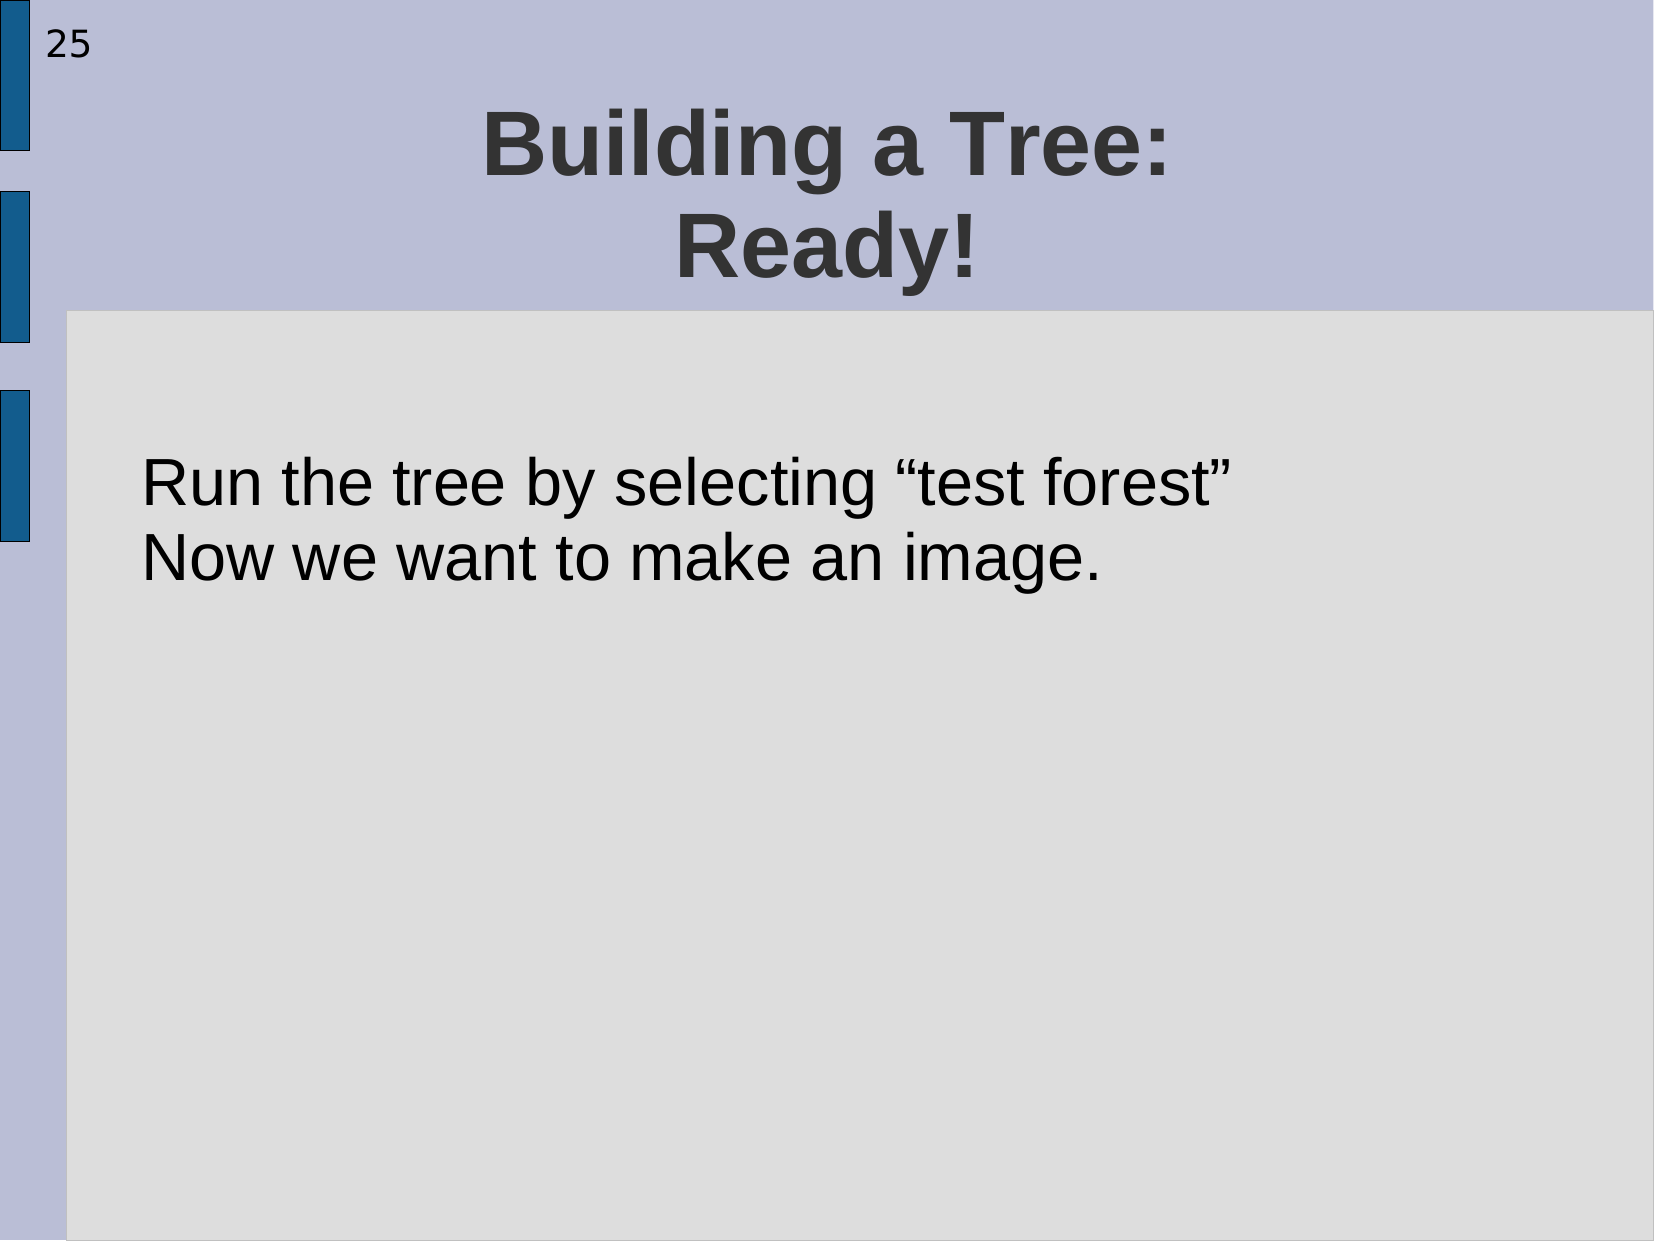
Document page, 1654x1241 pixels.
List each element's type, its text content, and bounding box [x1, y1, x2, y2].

title Building a Tree: Ready! [121, 87, 1534, 302]
text_box <number> [32, 15, 267, 89]
list Run the tree by selecting “test forest” Now we want to make an image. [123, 370, 1536, 1152]
